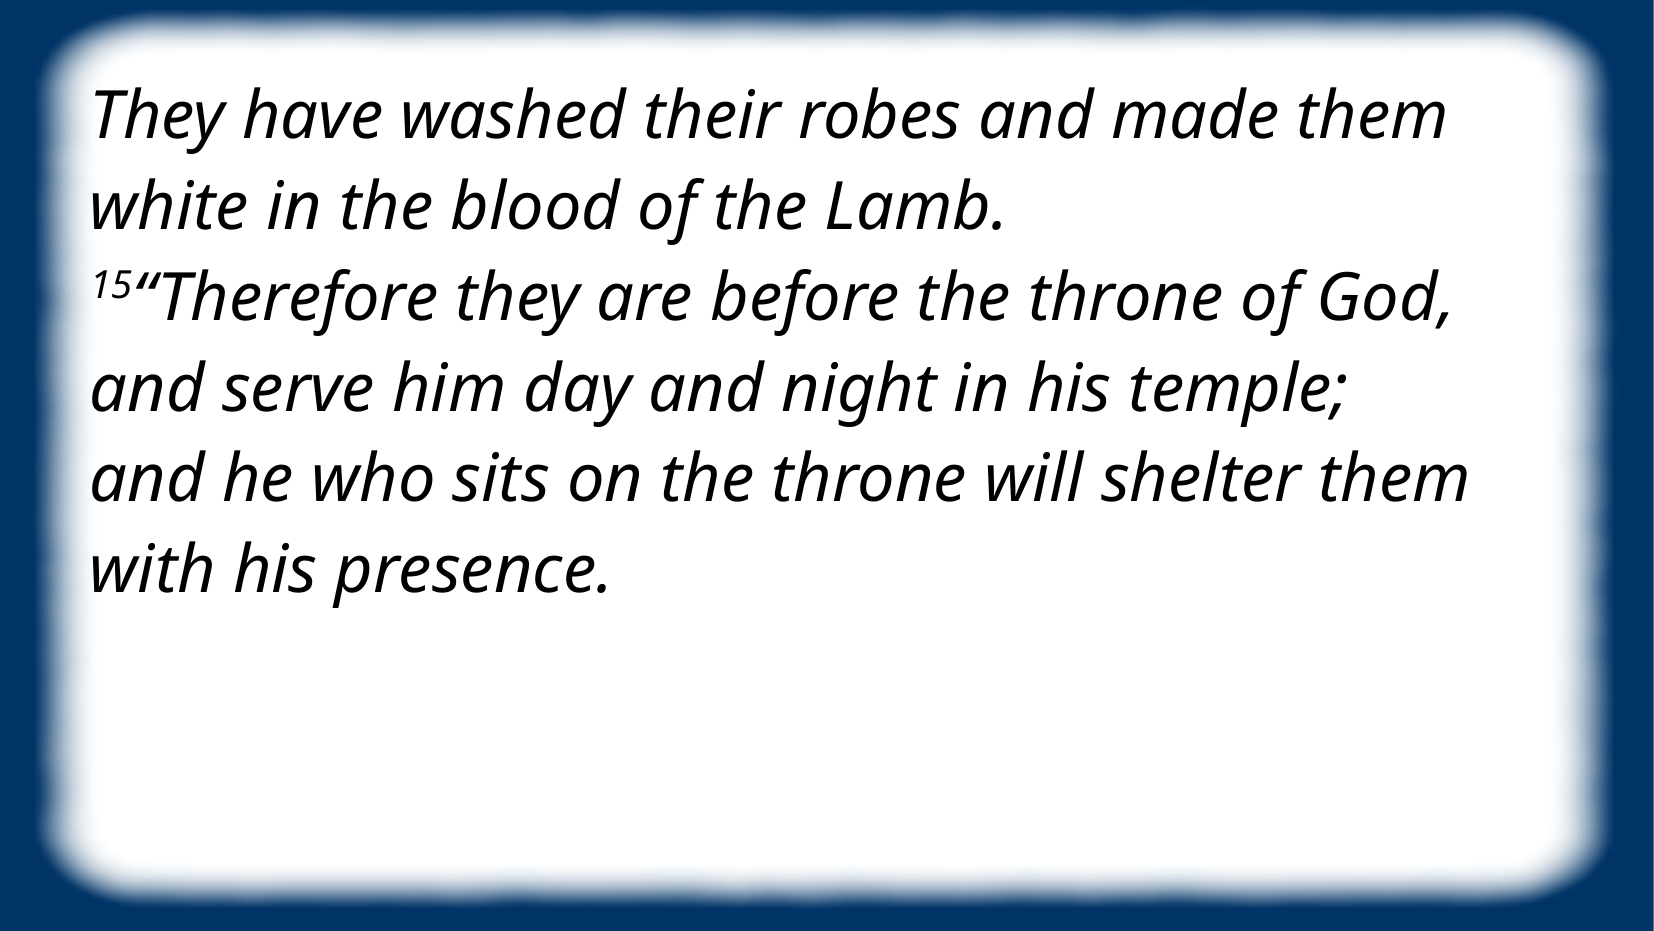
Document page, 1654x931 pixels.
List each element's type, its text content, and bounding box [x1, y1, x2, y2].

text_box They have washed their robes and made them white in the blood of the Lamb. 15“Therefore they are before the throne of God, and serve him day and night in his temple; and he who sits on the throne will shelter them with his presence. [75, 60, 1561, 616]
picture [0, 0, 1654, 931]
